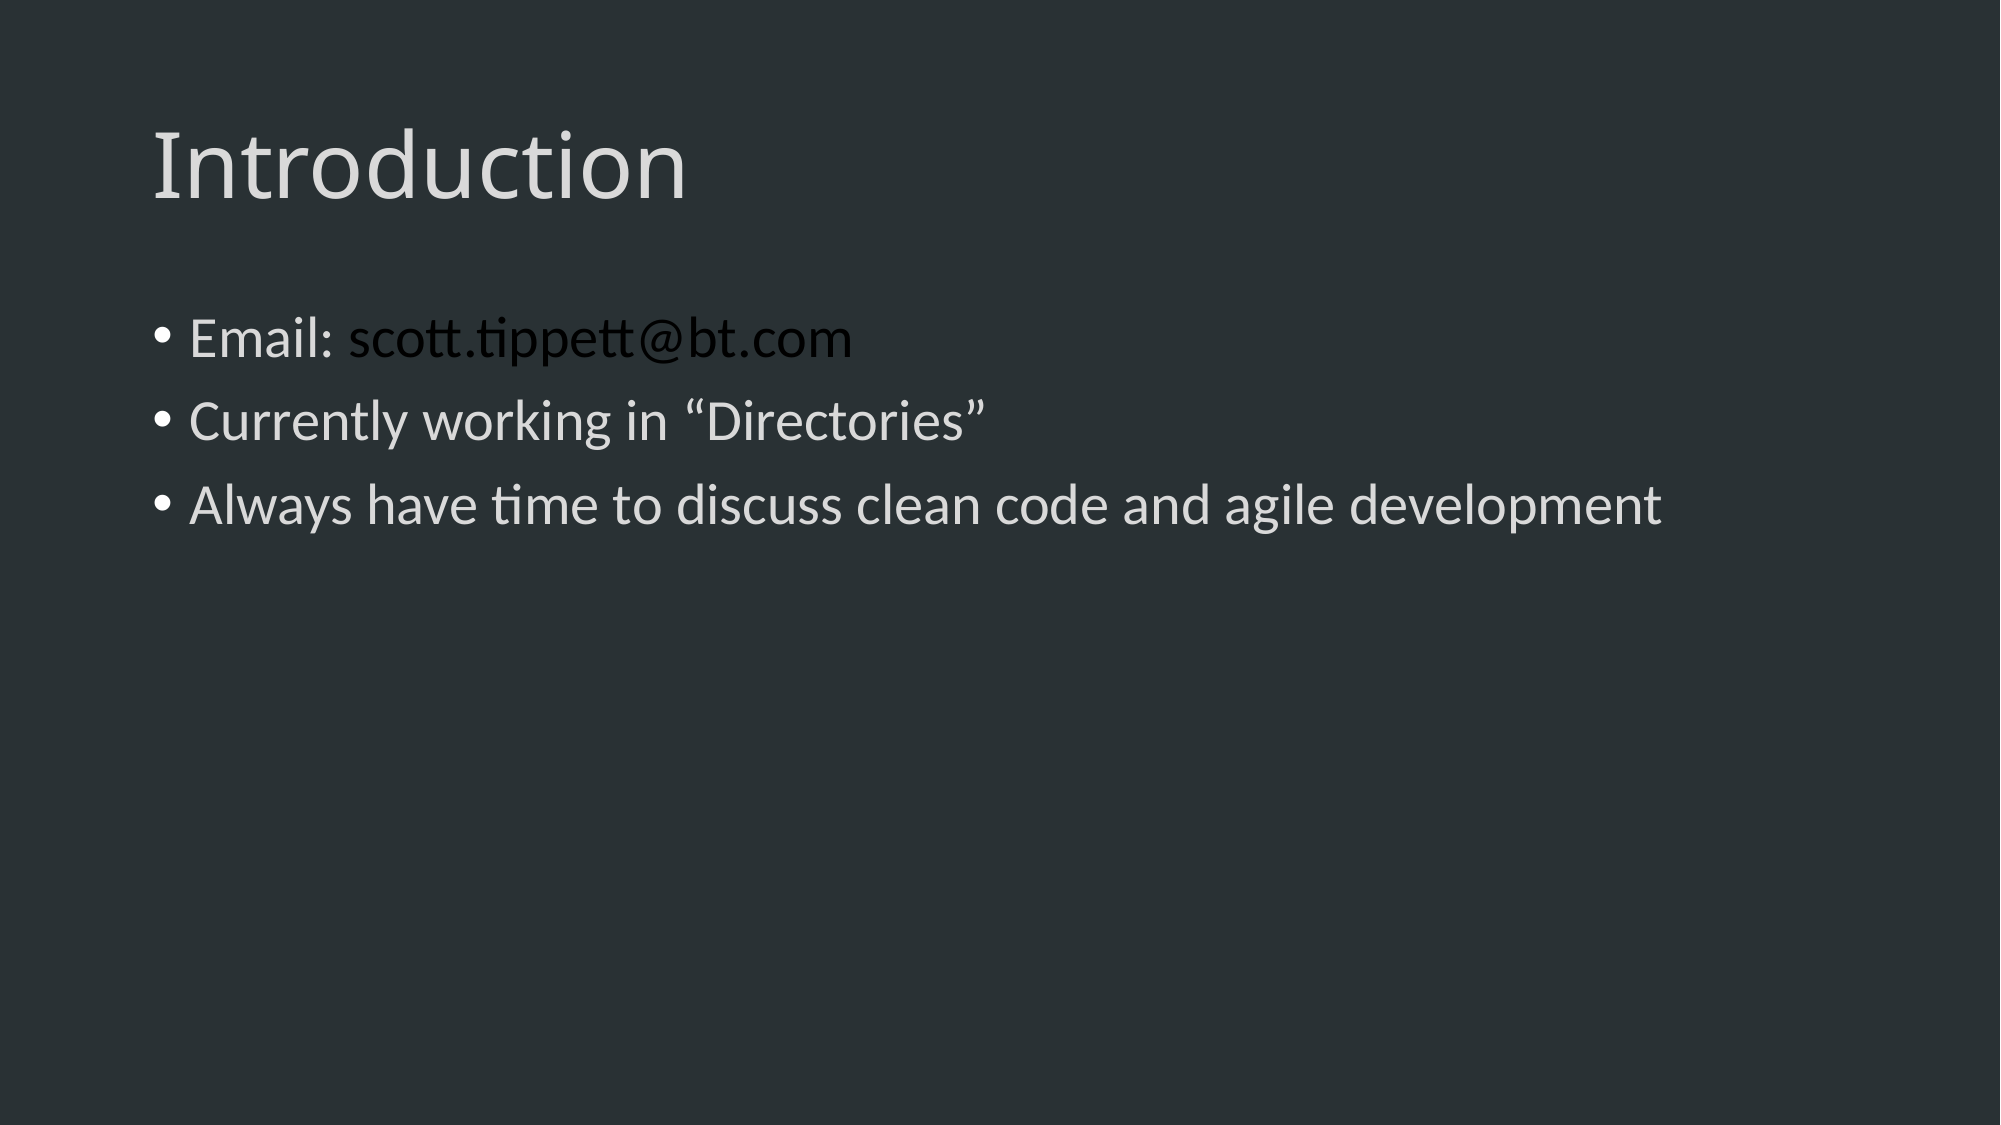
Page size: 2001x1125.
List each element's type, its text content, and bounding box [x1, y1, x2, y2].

title Introduction [137, 59, 1863, 278]
list Email: scott.tippett@bt.com Currently working in “Directories” Always have time to discuss clean code and agile development [137, 299, 1863, 1014]
